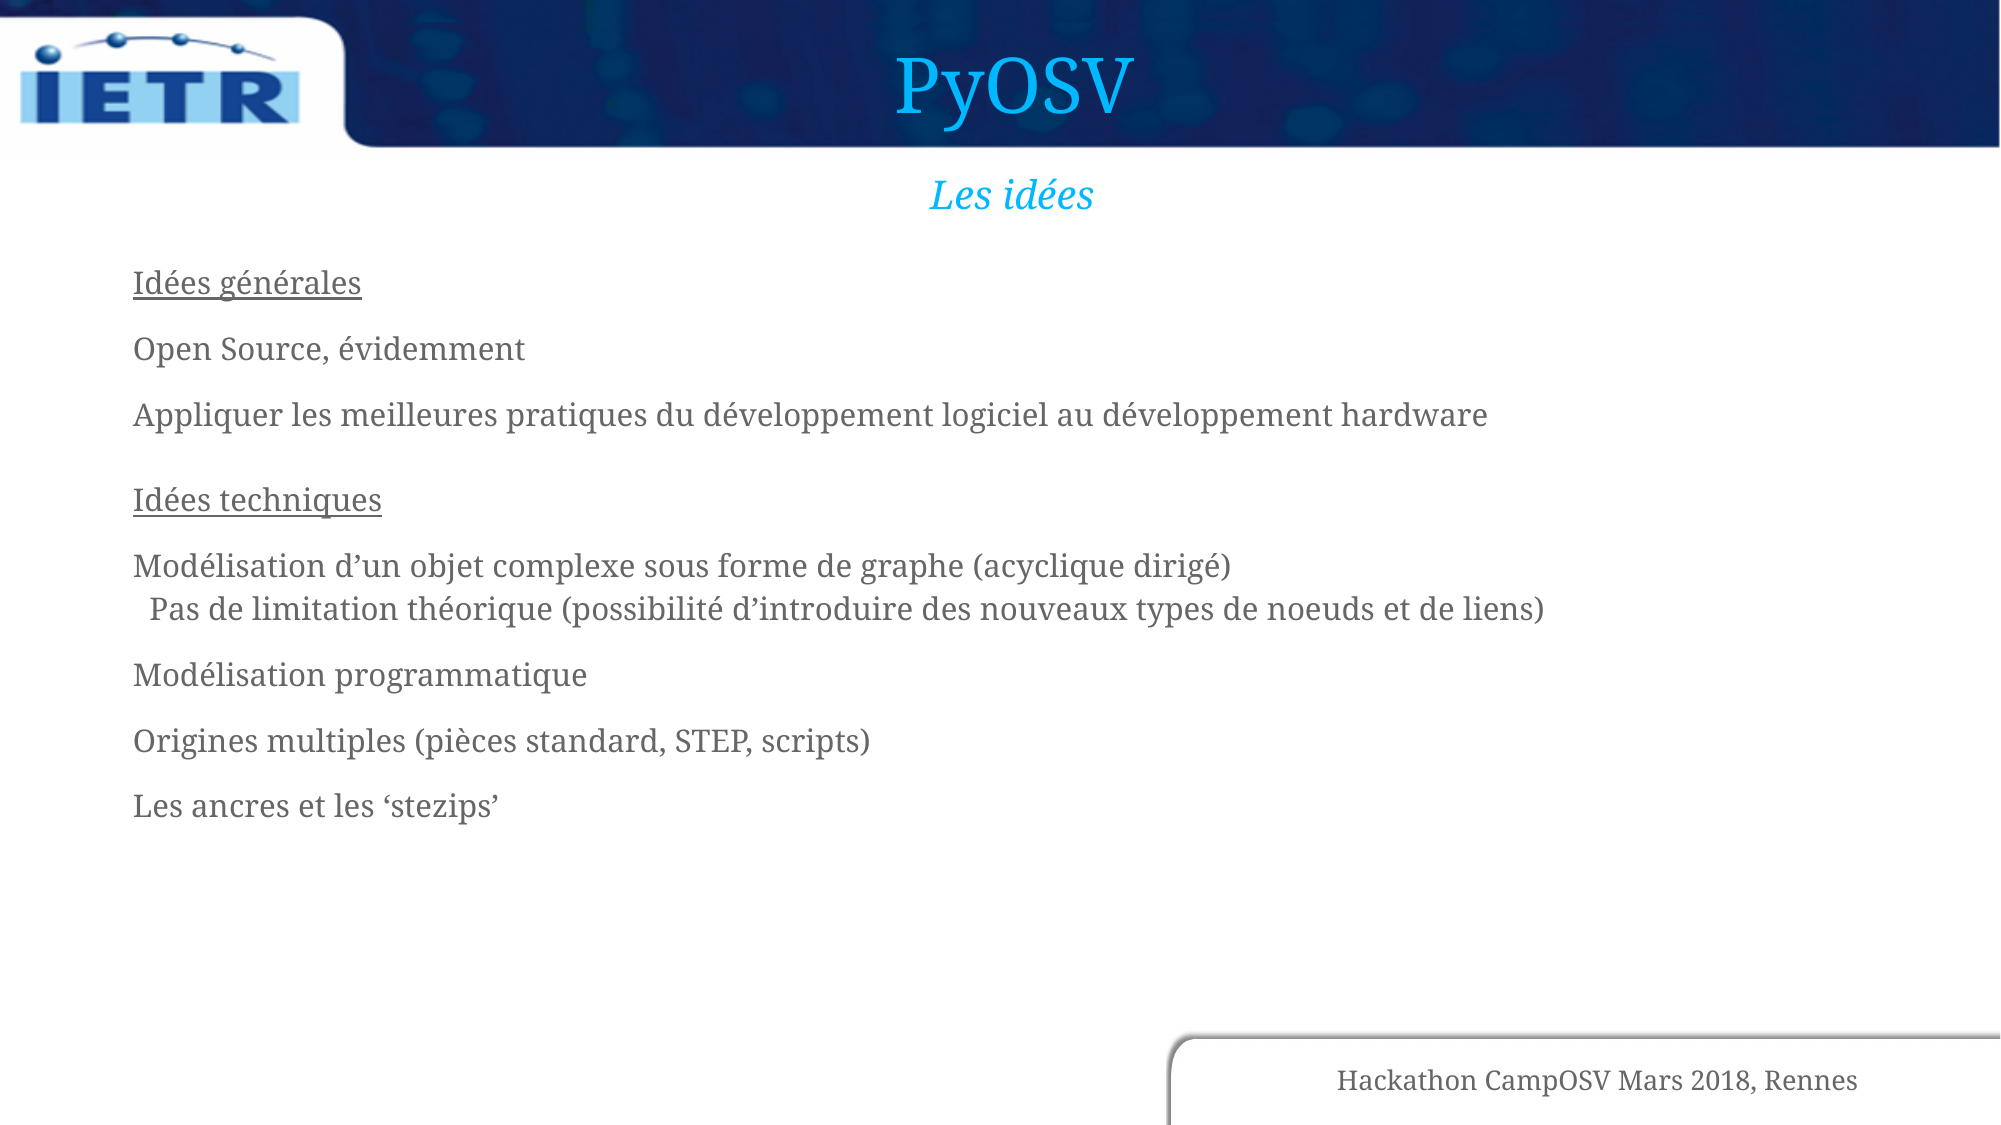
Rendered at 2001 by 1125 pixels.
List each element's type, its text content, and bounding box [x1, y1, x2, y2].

text_box PyOSV [880, 23, 1156, 143]
picture [1166, 1024, 2001, 1125]
text_box Hackathon CampOSV Mars 2018, Rennes [1322, 1054, 1864, 1106]
text_box Idées générales Open Source, évidemment Appliquer les meilleures pratiques du développement logiciel au développement hardware Idées techniques Modélisation d’un objet complexe sous forme de graphe (acyclique dirigé) Pas de limitation théorique (possibilité d’introduire des nouveaux types de noeuds et de liens) Modélisation programmatique Origines multiples (pièces standard, STEP, scripts) Les ancres et les ‘stezips’ [118, 253, 1867, 963]
picture [0, 0, 2000, 165]
text_box Les idées [915, 159, 1111, 253]
